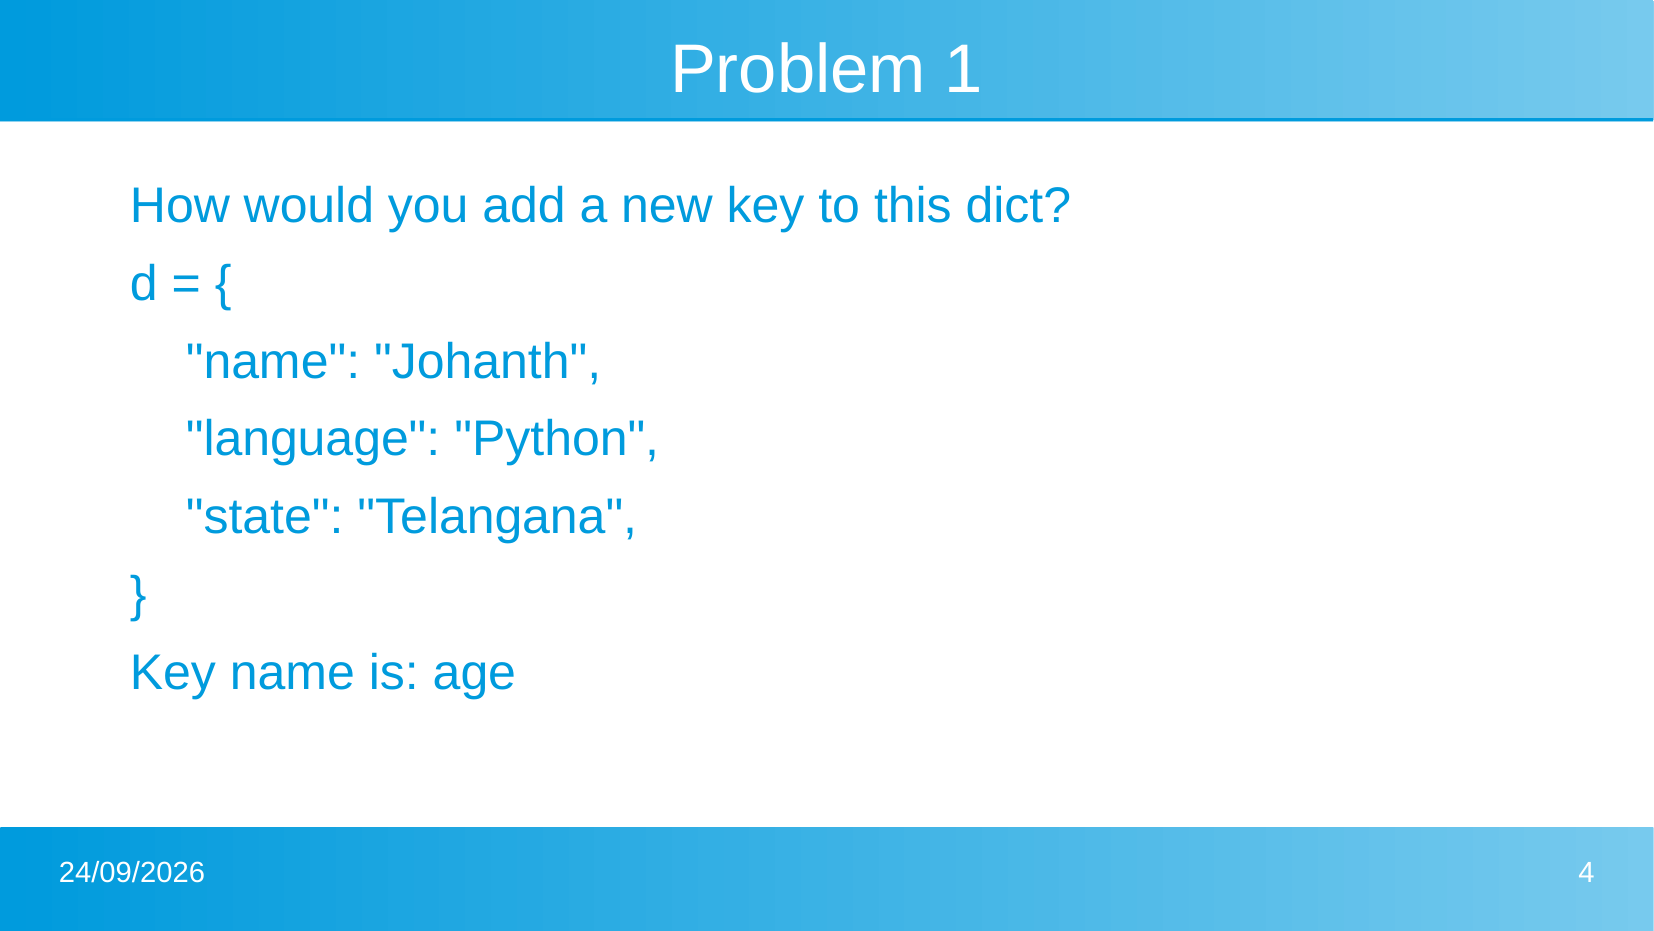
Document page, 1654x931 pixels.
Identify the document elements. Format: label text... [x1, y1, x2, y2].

list How would you add a new key to this dict? d = { "name": "Johanth", "language": "Python", "state": "Telangana", } Key name is: age [59, 177, 1595, 768]
title Problem 1 [59, 29, 1595, 108]
